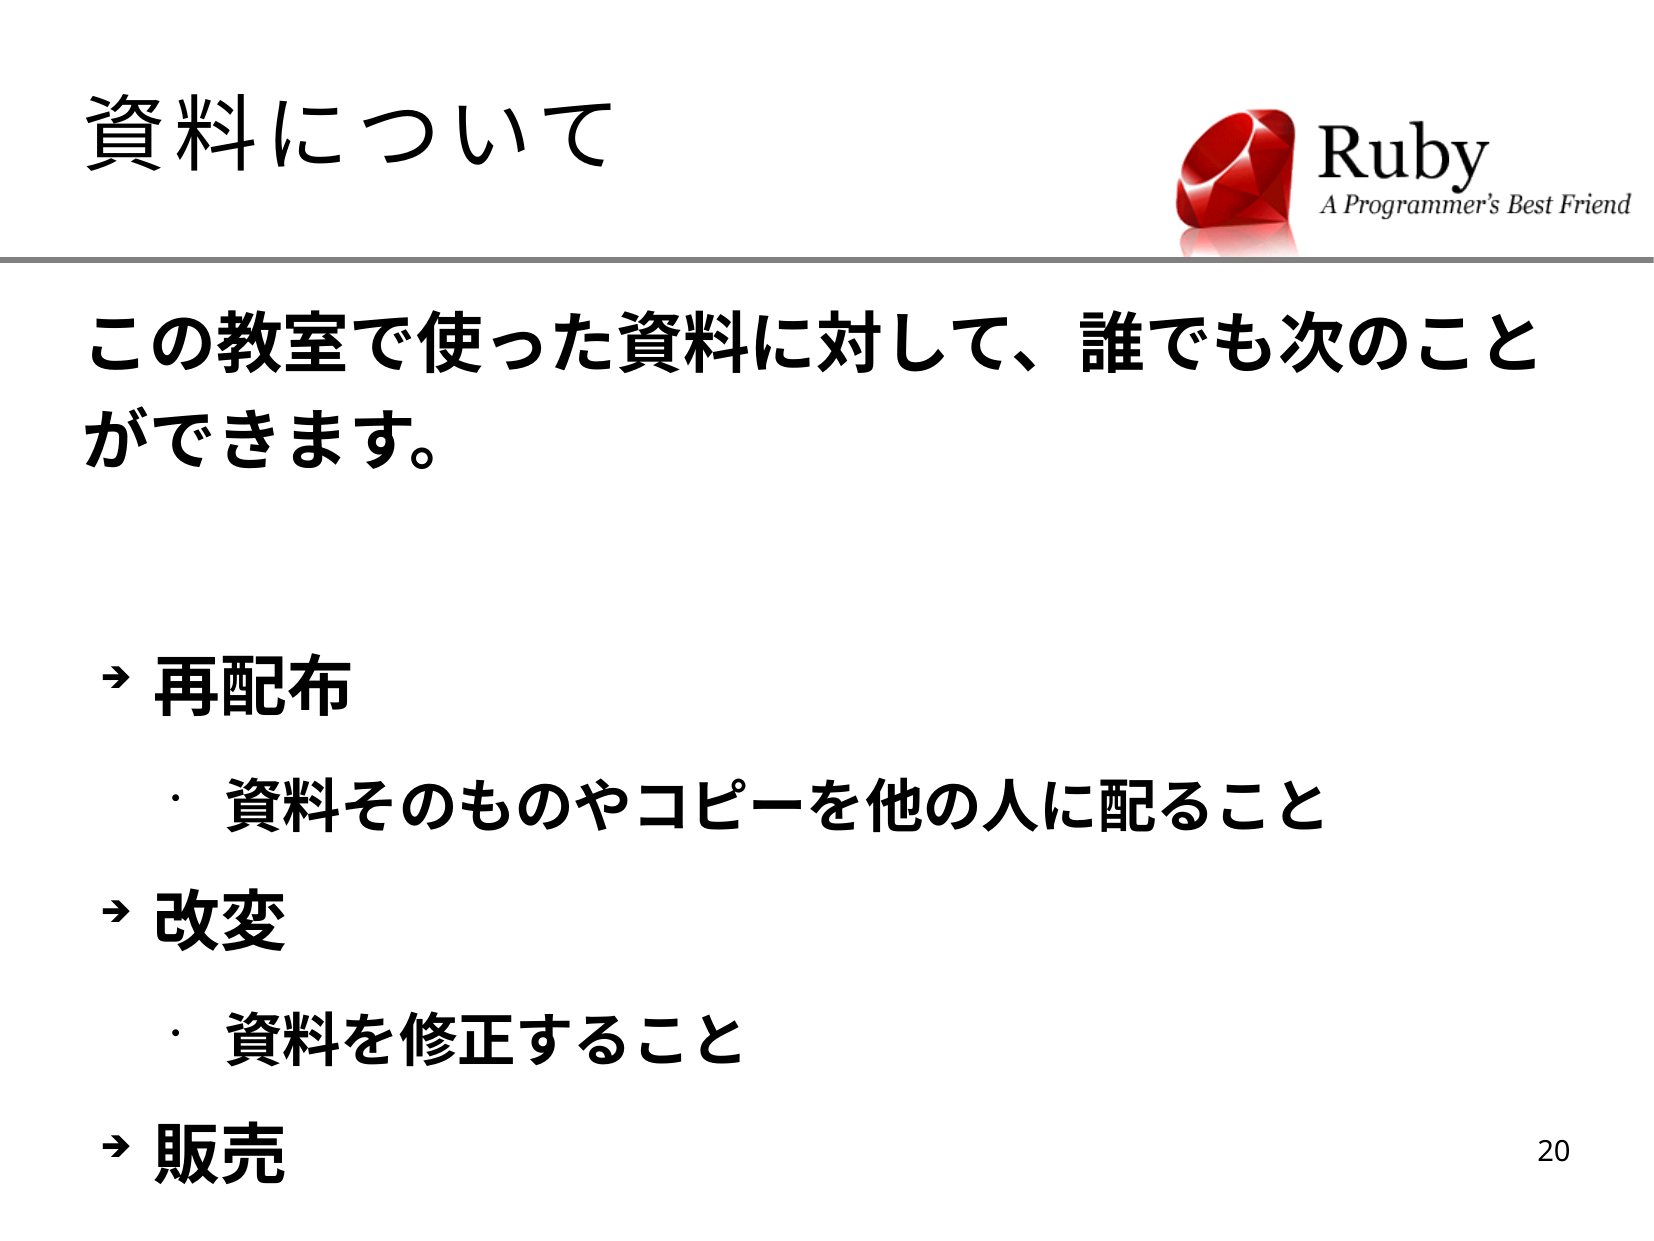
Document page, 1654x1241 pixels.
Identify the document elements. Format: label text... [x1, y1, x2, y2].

picture [1160, 82, 1654, 257]
title 資料について [82, 49, 1152, 207]
list この教室で使った資料に対して、誰でも次のことができます。 再配布 資料そのものやコピーを他の人に配ること 改変 資料を修正すること 販売 資料を他の人に売ること [82, 290, 1571, 1109]
